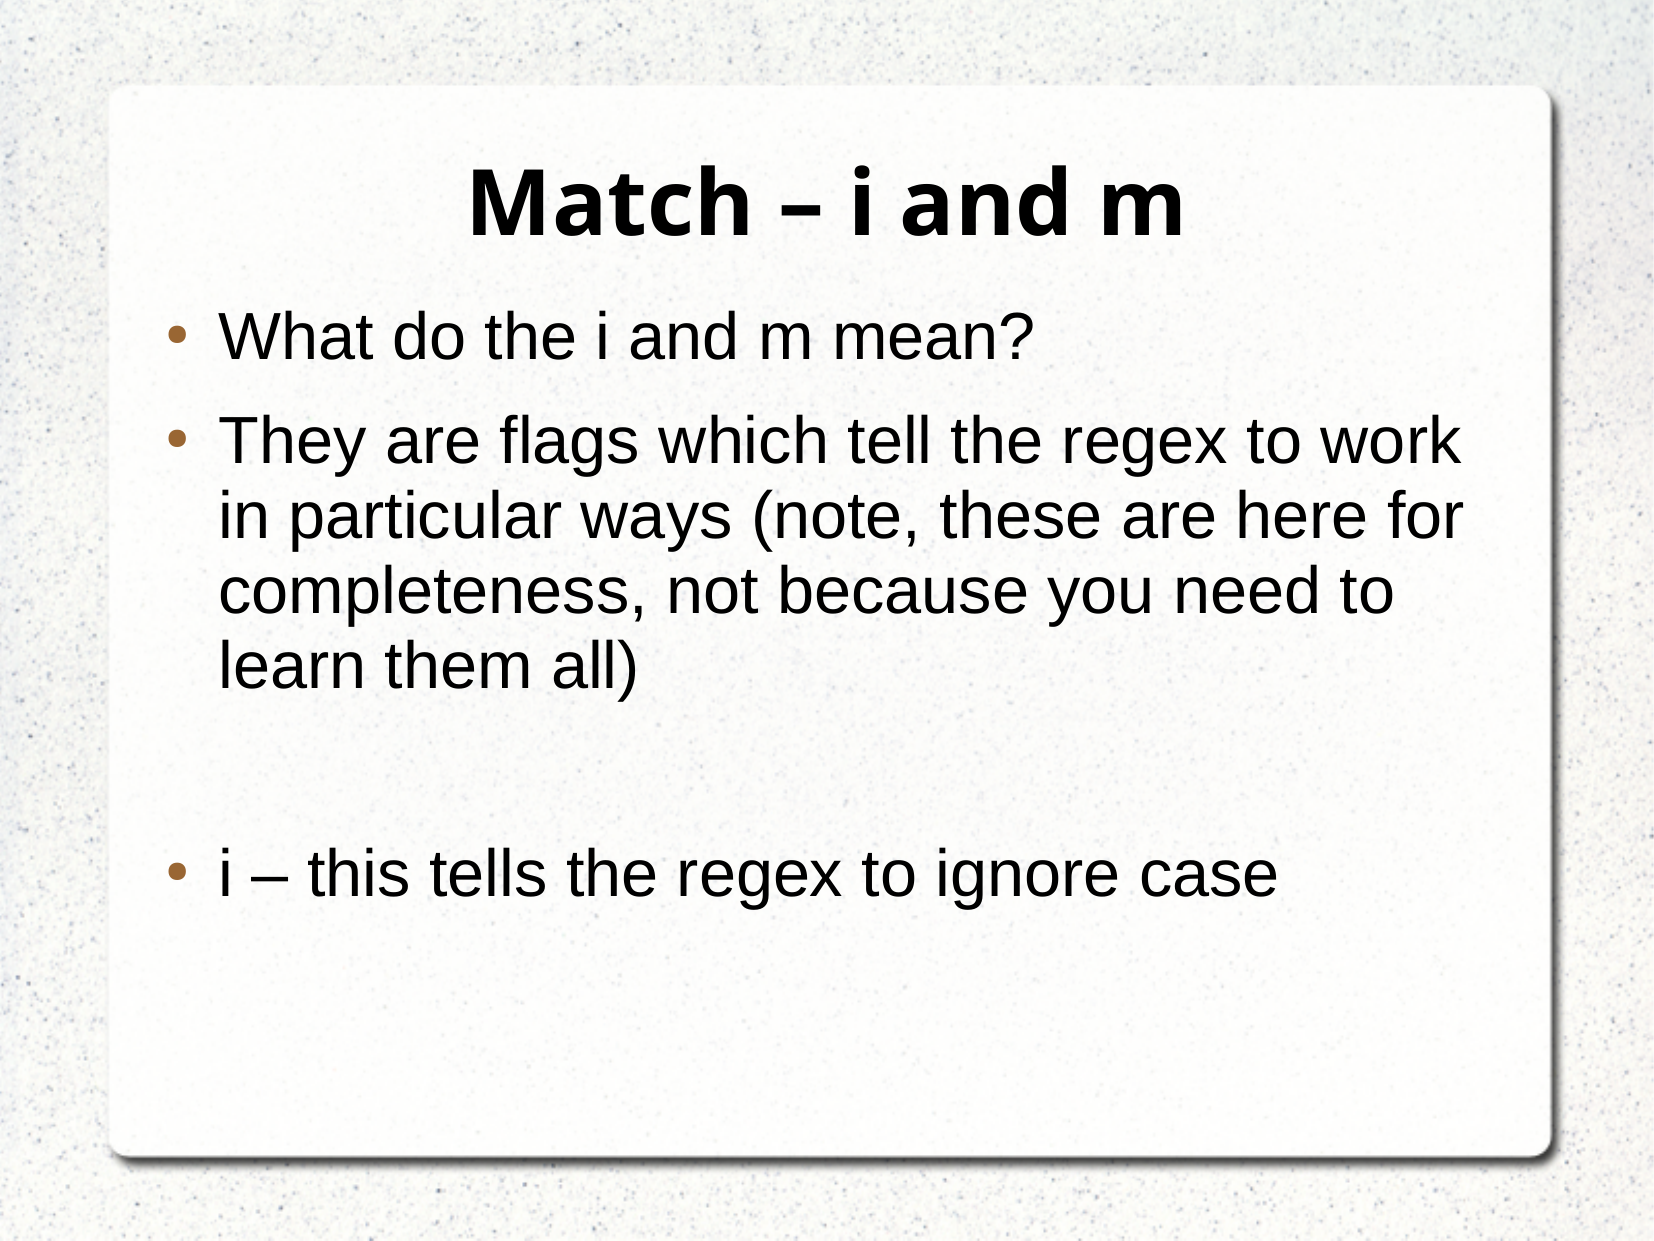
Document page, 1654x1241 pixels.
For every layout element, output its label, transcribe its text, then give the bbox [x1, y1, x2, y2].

list What do the i and m mean? They are flags which tell the regex to work in particular ways (note, these are here for completeness, not because you need to learn them all) i – this tells the regex to ignore case [147, 299, 1506, 1014]
picture [0, 0, 1654, 1241]
title Match – i and m [118, 96, 1536, 304]
